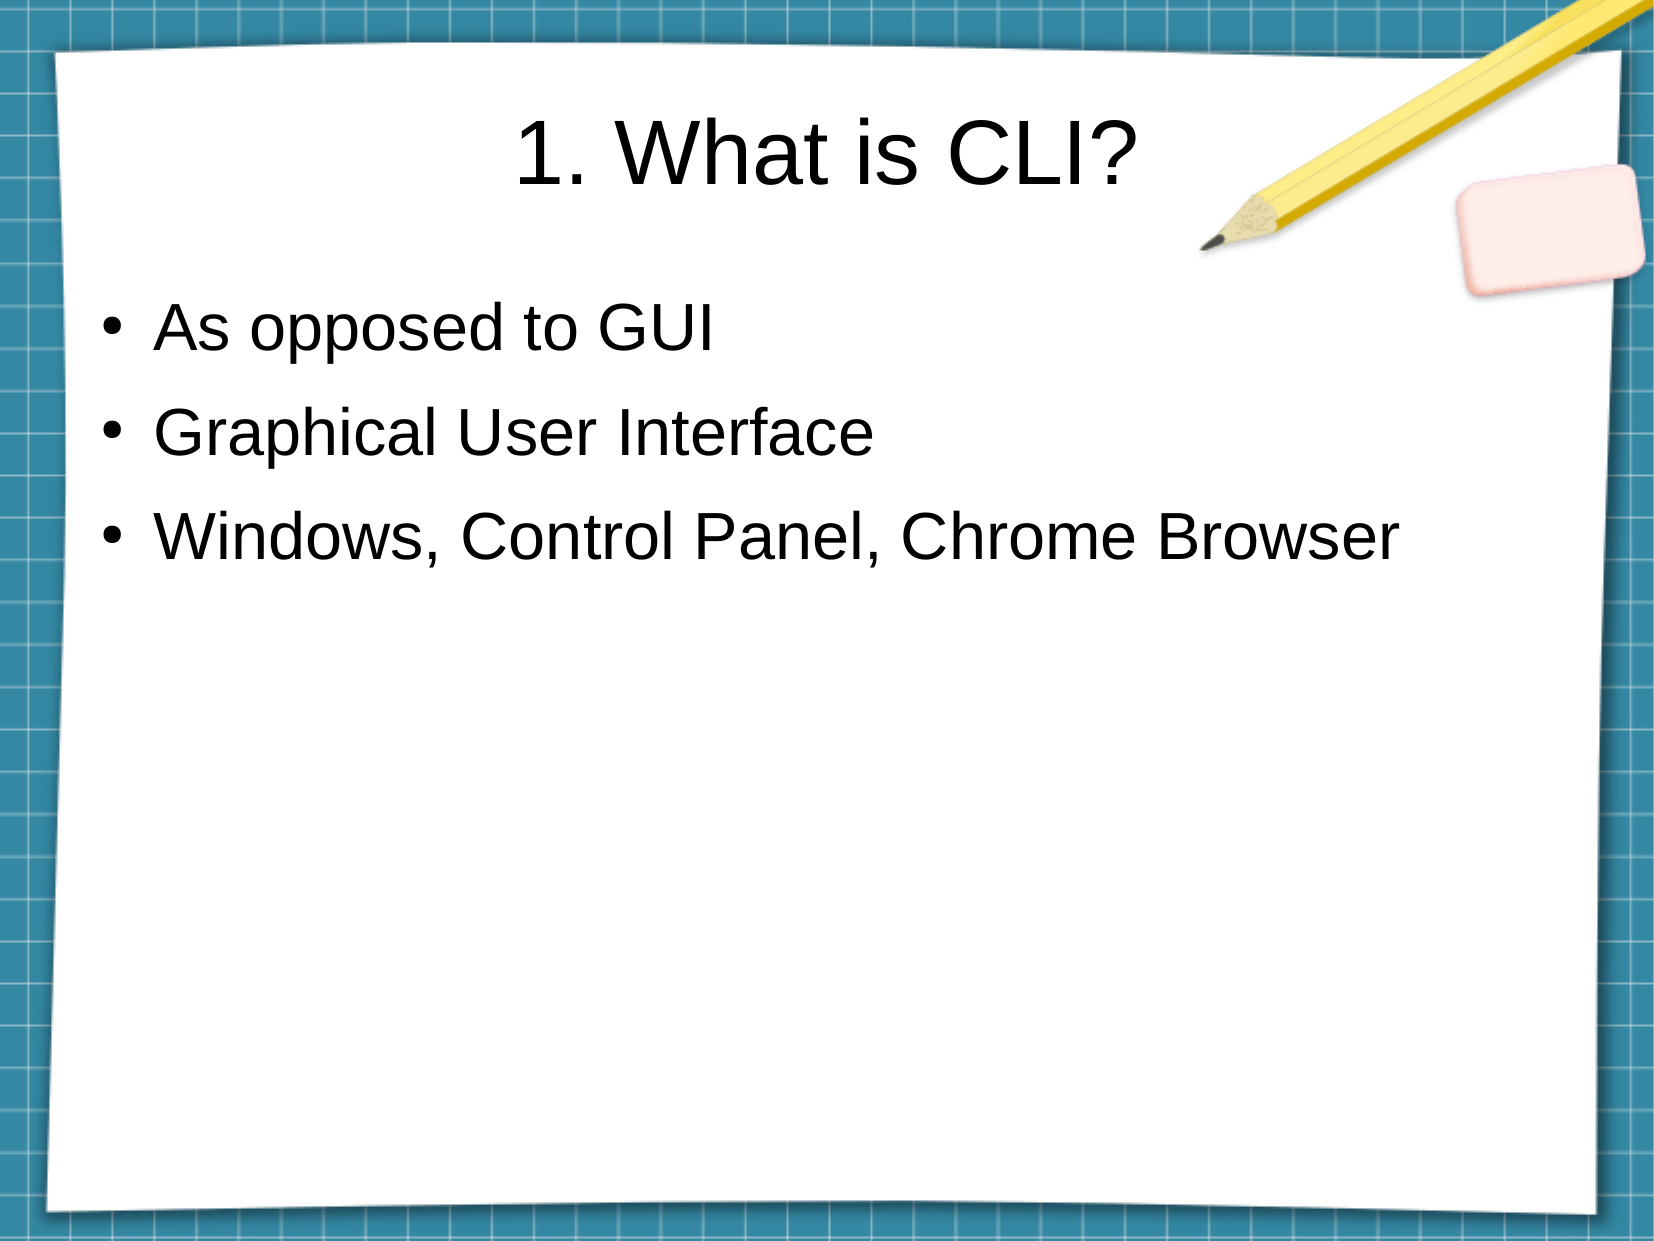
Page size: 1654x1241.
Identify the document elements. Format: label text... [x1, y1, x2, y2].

picture [0, 0, 1654, 1241]
list As opposed to GUI Graphical User Interface Windows, Control Panel, Chrome Browser [82, 290, 1571, 1010]
title 1. What is CLI? [82, 49, 1571, 257]
